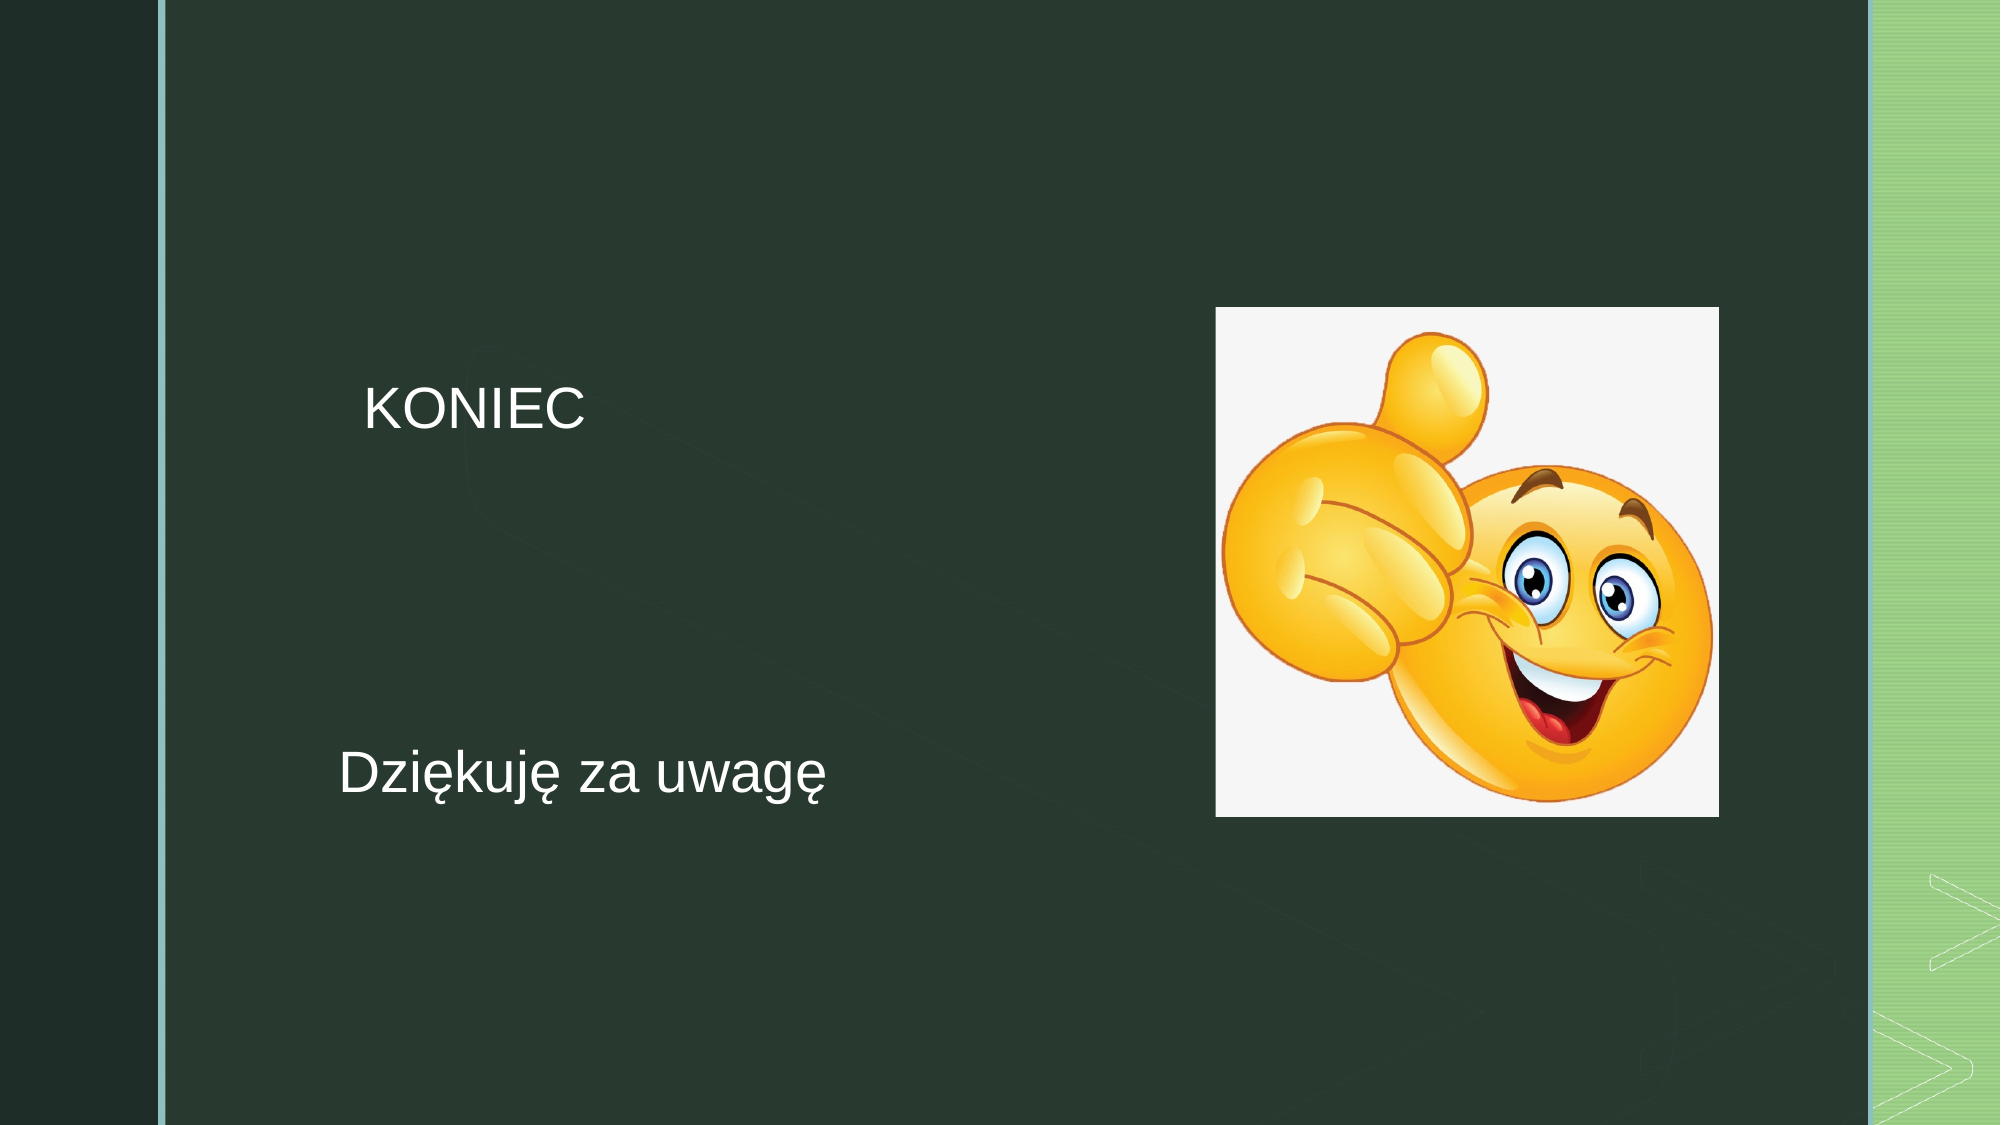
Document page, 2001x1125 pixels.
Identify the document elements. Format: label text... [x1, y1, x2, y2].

text_box [0, 0, 1873, 1125]
picture [1873, 0, 2000, 1125]
subtitle KONIEC [348, 257, 1089, 448]
picture [1215, 307, 1719, 817]
title Dziękuję za uwagę [323, 734, 1093, 817]
